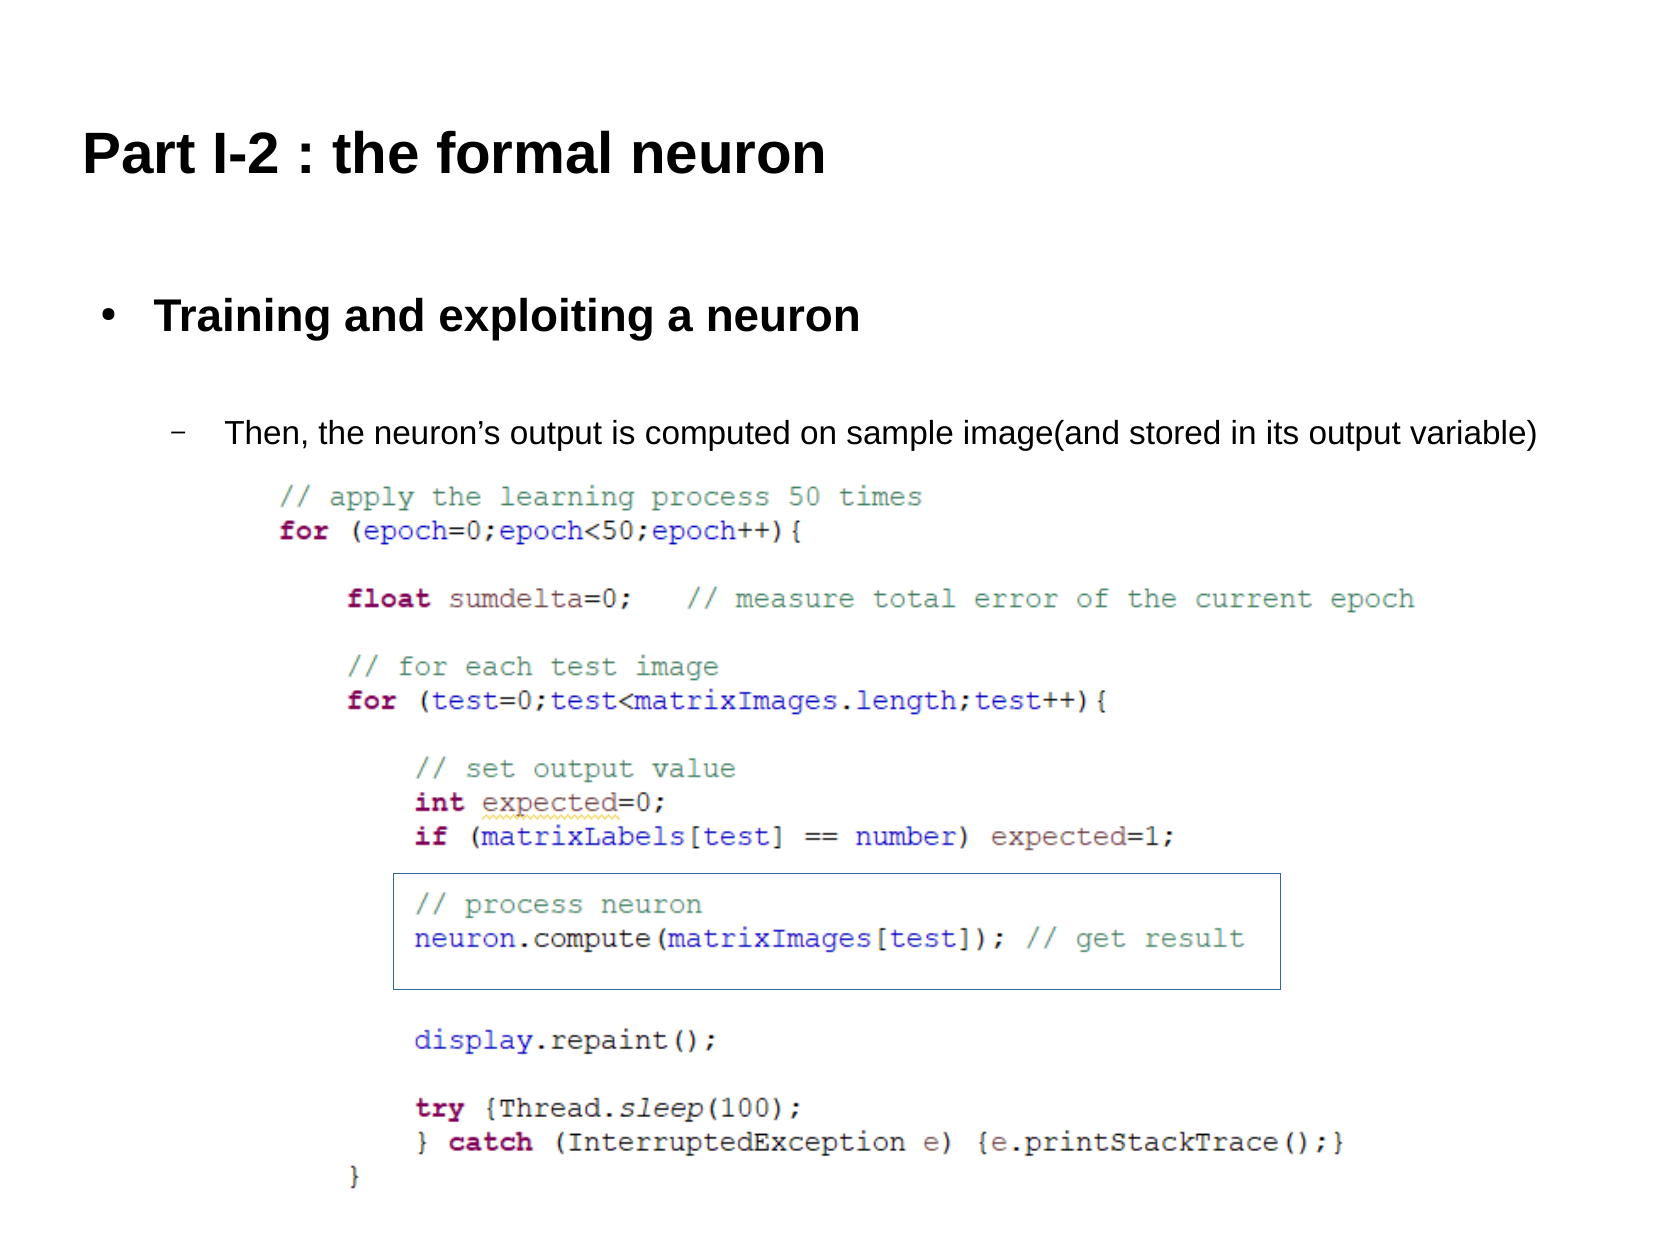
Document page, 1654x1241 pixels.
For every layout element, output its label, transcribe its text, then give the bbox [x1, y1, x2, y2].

list Training and exploiting a neuron Then, the neuron’s output is computed on sample image(and stored in its output variable) [82, 290, 1617, 1241]
picture [267, 470, 1485, 1224]
title Part I-2 : the formal neuron [82, 49, 1571, 257]
